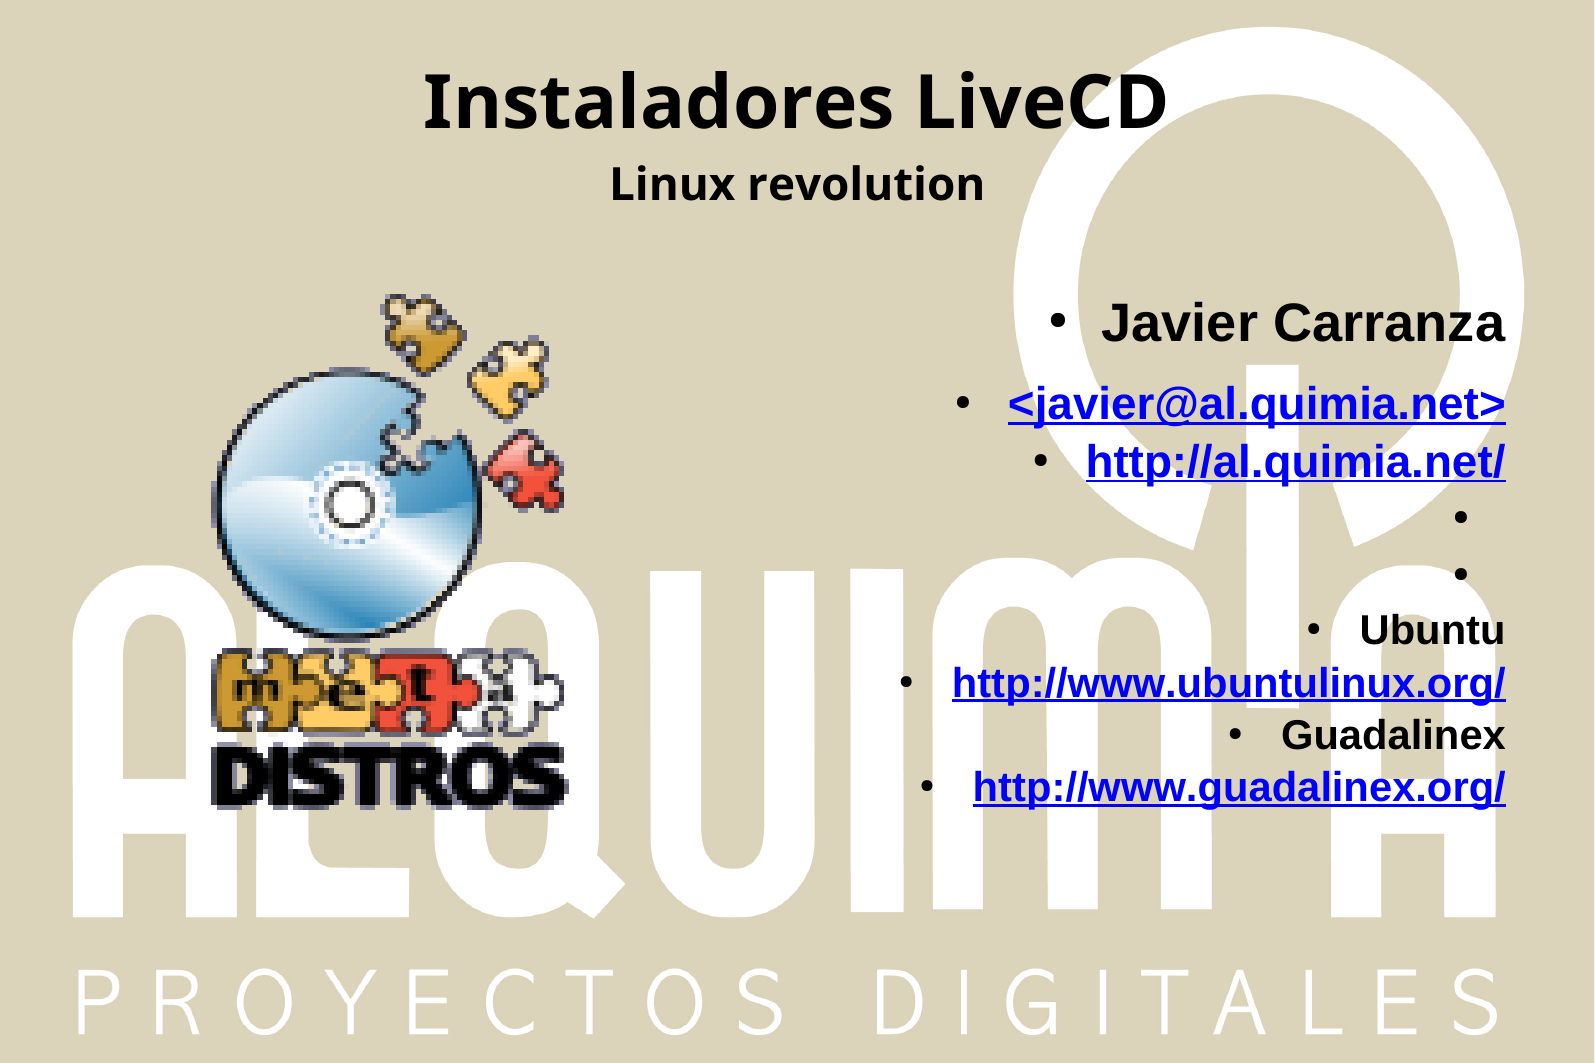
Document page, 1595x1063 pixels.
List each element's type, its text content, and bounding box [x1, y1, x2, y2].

title Instaladores LiveCD Linux revolution [79, 32, 1515, 230]
picture [0, 0, 1595, 1063]
list Javier Carranza <javier@al.quimia.net> http://al.quimia.net/ Ubuntu http://www.ubuntulinux.org/ Guadalinex http://www.guadalinex.org/ [805, 292, 1506, 883]
